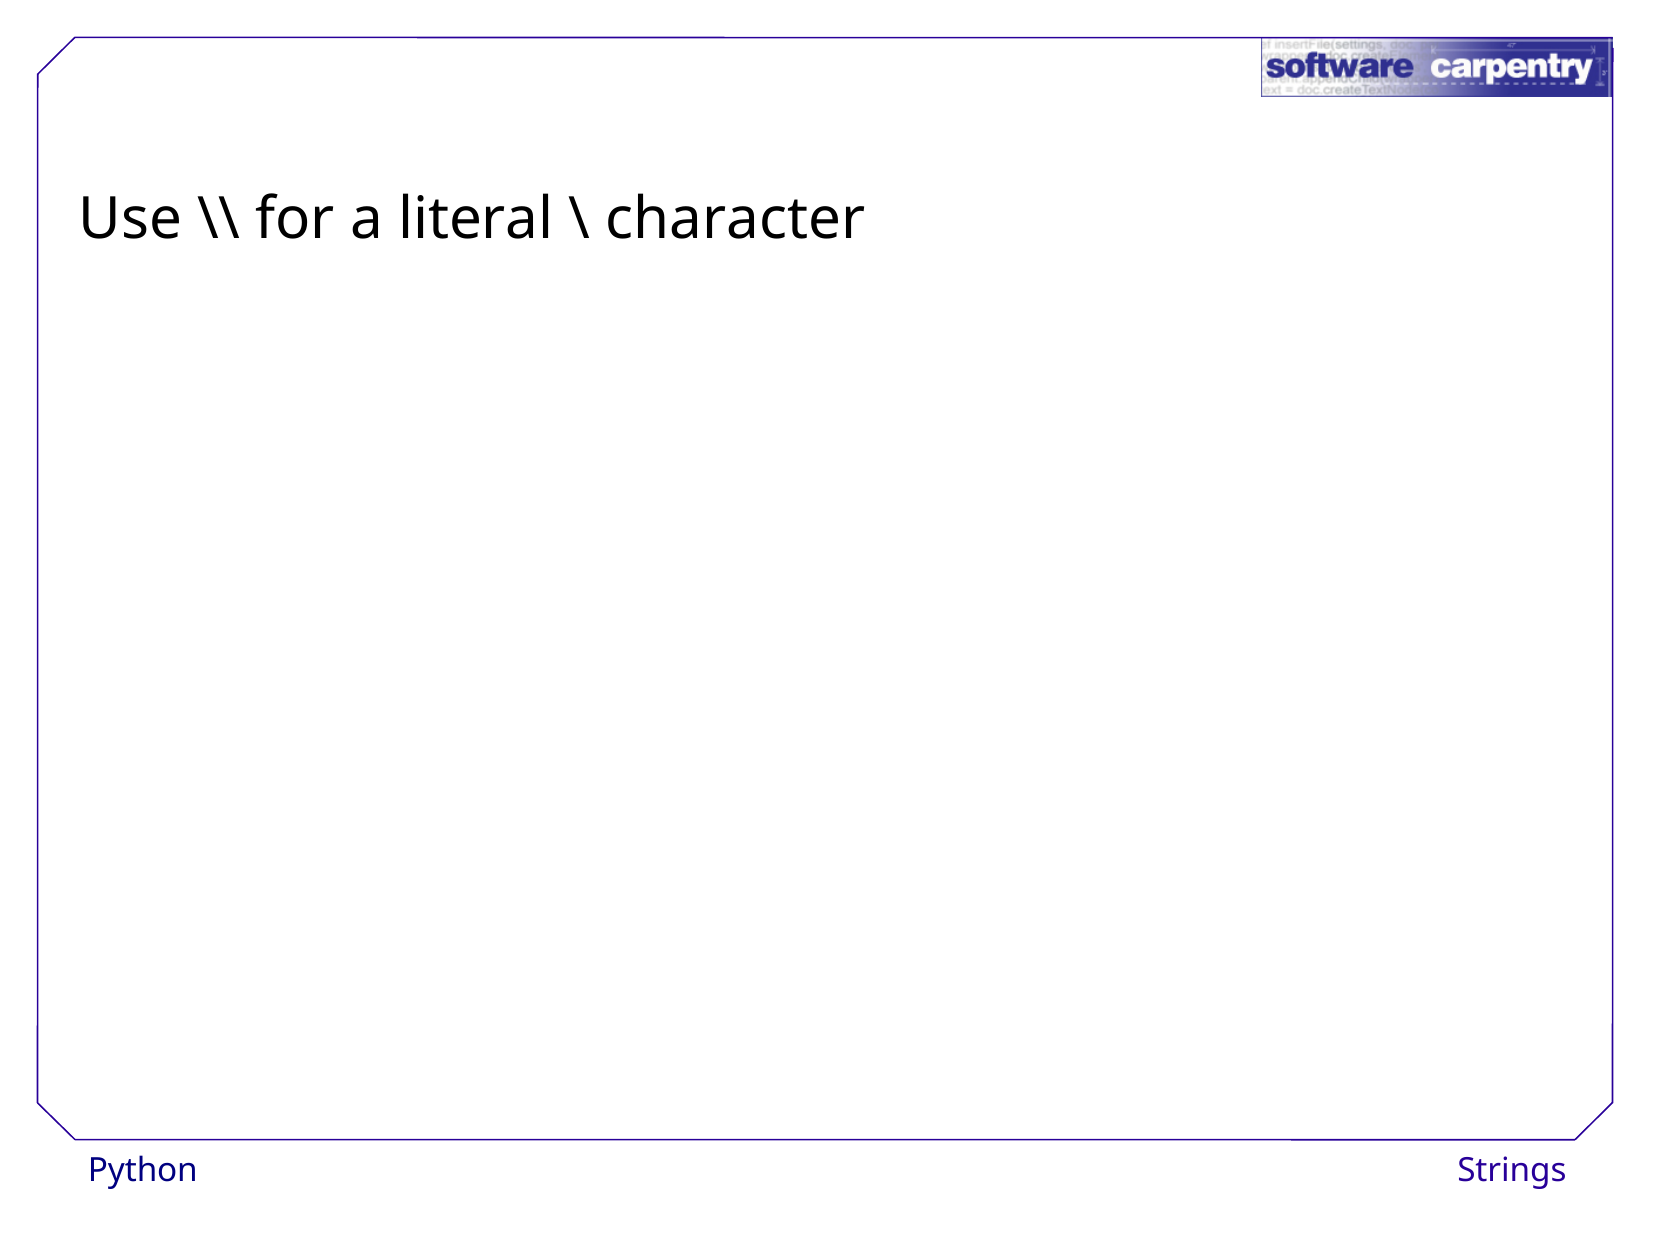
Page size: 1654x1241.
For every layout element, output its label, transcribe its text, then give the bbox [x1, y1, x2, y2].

picture [1261, 39, 1613, 97]
text_box Use \\ for a literal \ character [63, 138, 1031, 259]
